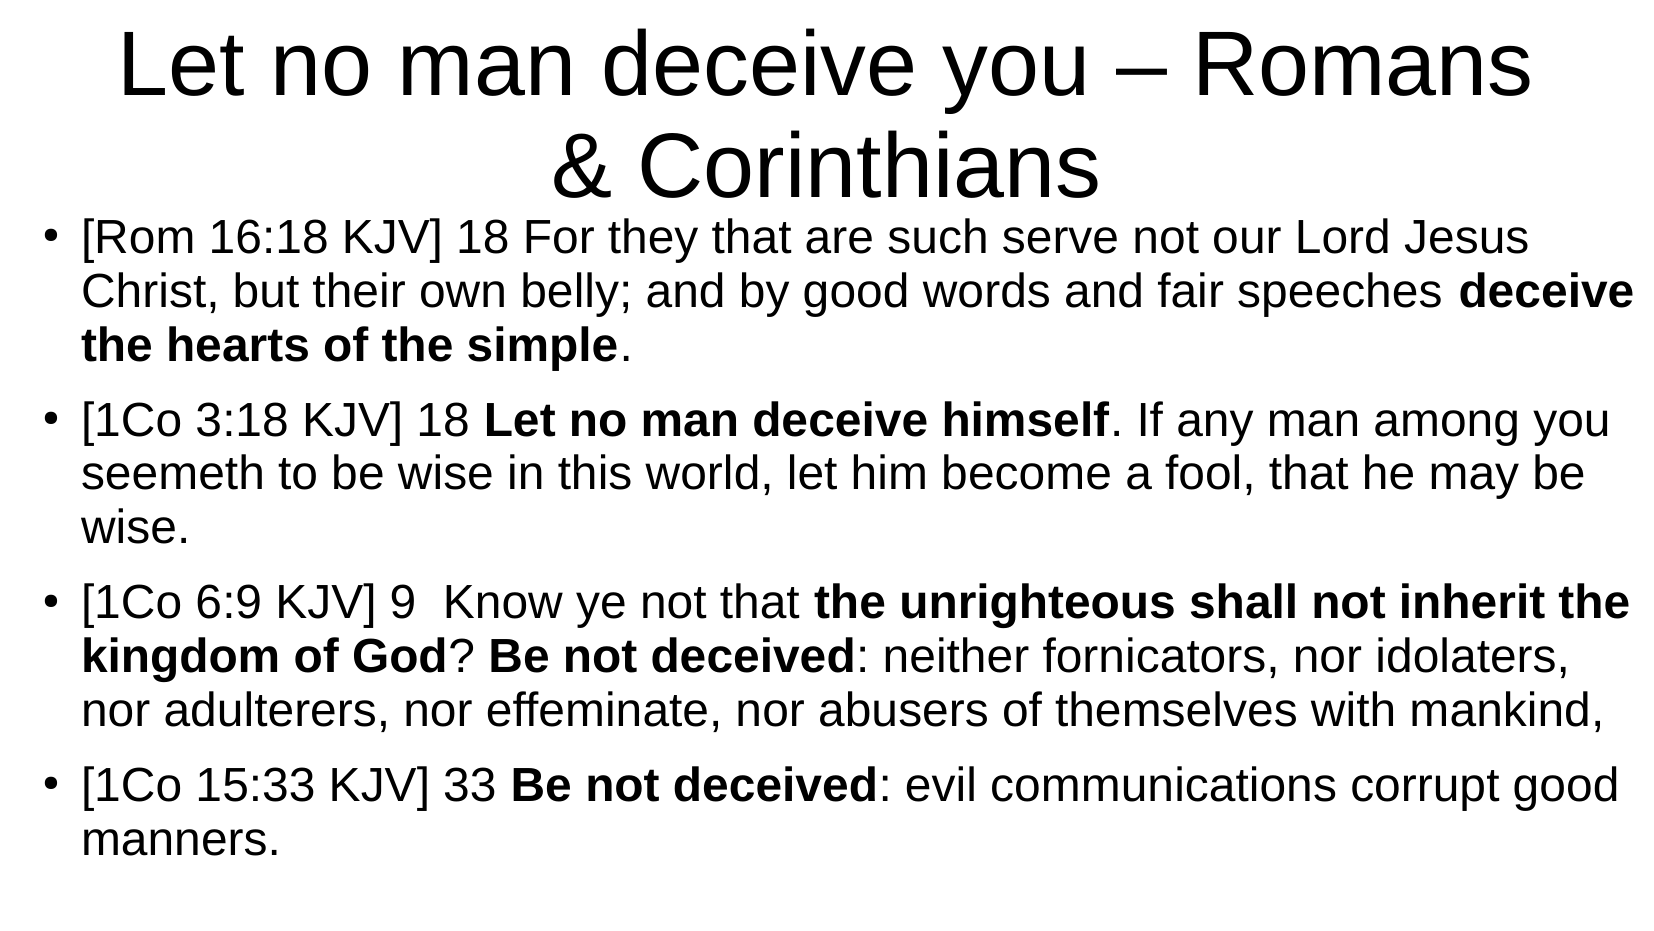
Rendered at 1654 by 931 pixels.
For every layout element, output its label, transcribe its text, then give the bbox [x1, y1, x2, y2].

list [Rom 16:18 KJV] 18 For they that are such serve not our Lord Jesus Christ, but their own belly; and by good words and fair speeches deceive the hearts of the simple. [1Co 3:18 KJV] 18 Let no man deceive himself. If any man among you seemeth to be wise in this world, let him become a fool, that he may be wise. [1Co 6:9 KJV] 9 Know ye not that the unrighteous shall not inherit the kingdom of God? Be not deceived: neither fornicators, nor idolaters, nor adulterers, nor effeminate, nor abusers of themselves with mankind, [1Co 15:33 KJV] 33 Be not deceived: evil communications corrupt good manners. [30, 210, 1636, 916]
title Let no man deceive you – Romans & Corinthians [82, 12, 1571, 210]
